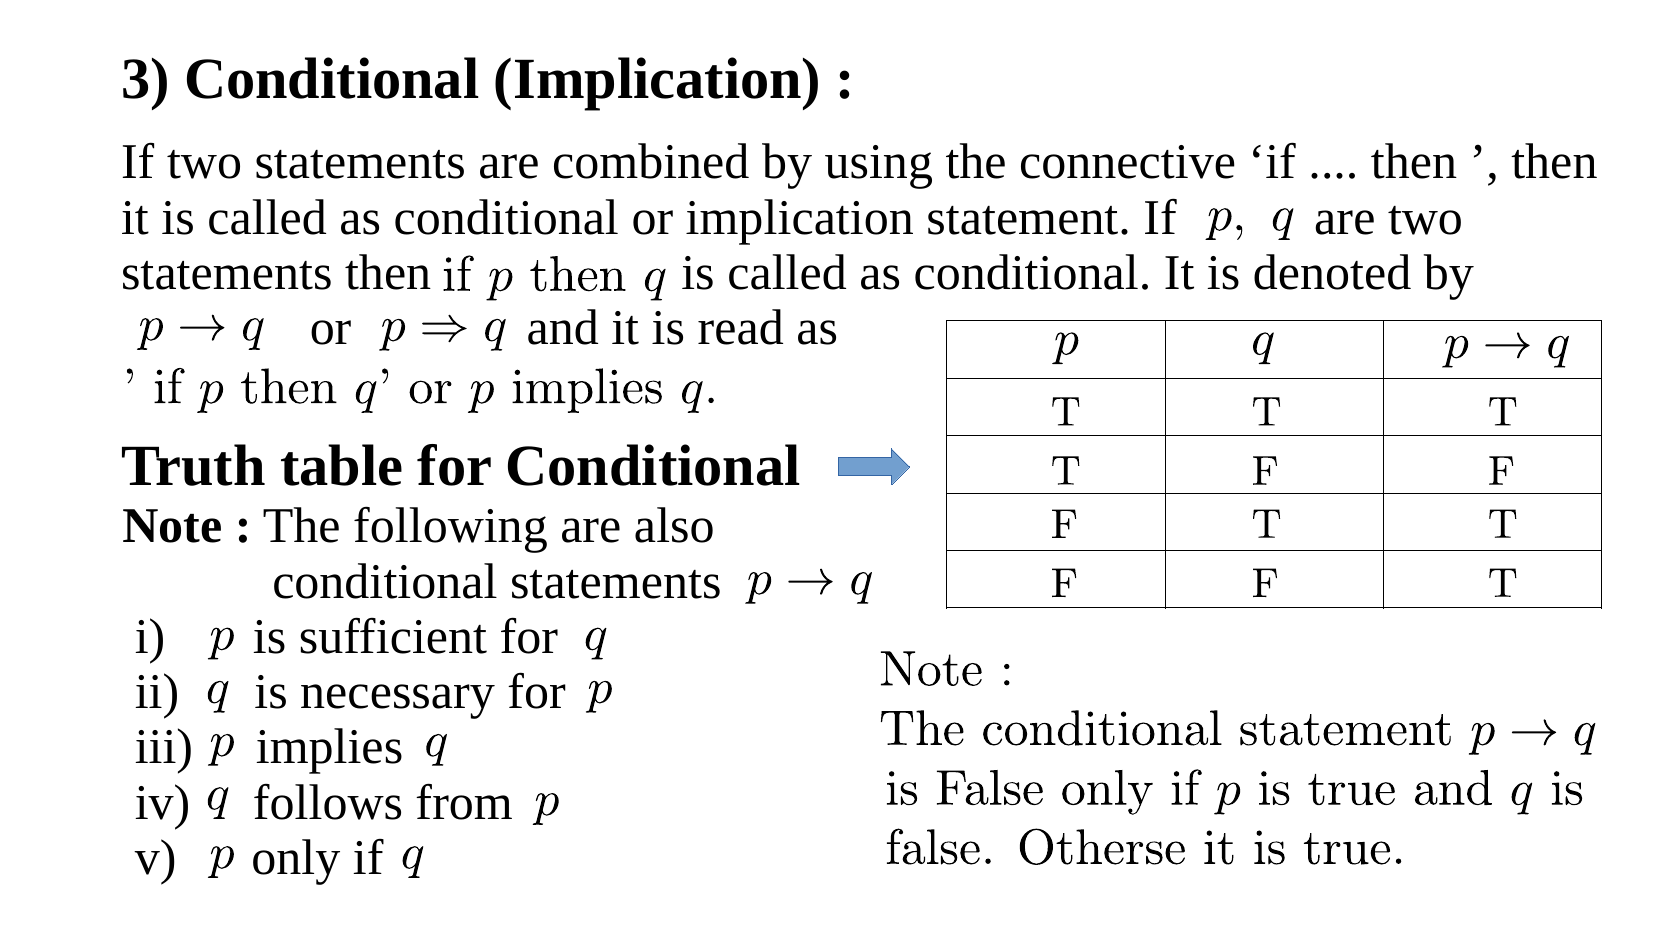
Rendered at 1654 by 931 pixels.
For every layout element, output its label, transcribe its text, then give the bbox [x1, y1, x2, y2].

table_header [947, 321, 1165, 378]
text_box [745, 568, 872, 604]
text_box [1489, 397, 1517, 426]
text_box [1052, 456, 1080, 485]
text_box [886, 769, 1583, 815]
subtitle 3) Conditional (Implication) : If two statements are combined by using the connective ‘if .... then ’, then it is called as conditional or implication statement. If are two statements then is called as conditional. It is denoted by or and it is read as Truth table for Conditional Note : The following are also conditional statements i) is sufficient for ii) is necessary for iii) implies iv) follows from v) only if [47, 23, 1630, 904]
text_box [207, 680, 229, 713]
text_box [207, 787, 229, 819]
table_cell [1384, 551, 1601, 607]
text_box [207, 733, 234, 766]
text_box [1052, 509, 1077, 538]
table_header [1166, 321, 1383, 378]
text_box [402, 846, 424, 878]
text_box [1489, 456, 1514, 485]
text_box [1253, 568, 1278, 598]
table_cell [947, 494, 1165, 550]
text_box [1442, 332, 1569, 368]
text_box [585, 680, 612, 713]
text_box [1052, 568, 1077, 598]
text_box [1253, 332, 1274, 365]
text_box [1253, 397, 1281, 426]
table_cell [1166, 551, 1383, 607]
text_box [838, 448, 910, 485]
text_box [880, 651, 1010, 686]
text_box [1489, 568, 1517, 597]
table_cell [947, 436, 1165, 493]
text_box [136, 314, 264, 350]
text_box [886, 828, 1402, 865]
table_cell [1166, 379, 1383, 435]
text_box [379, 314, 506, 351]
text_box [207, 627, 234, 660]
text_box [426, 733, 447, 766]
text_box [1253, 509, 1281, 538]
text_box [1205, 208, 1294, 240]
table_cell [1166, 494, 1383, 550]
text_box [1052, 332, 1079, 365]
text_box [1489, 509, 1517, 538]
table_header [1384, 321, 1601, 378]
text_box [207, 846, 234, 878]
text_box [443, 255, 666, 301]
table_cell [1384, 494, 1601, 550]
table_cell [1384, 436, 1601, 493]
text_box [1253, 456, 1278, 485]
table_cell [947, 379, 1165, 435]
text_box [125, 367, 714, 413]
text_box [1052, 397, 1080, 426]
table_cell [947, 551, 1165, 607]
text_box [585, 627, 607, 660]
table_cell [1384, 379, 1601, 435]
text_box [880, 710, 1596, 755]
table_cell [1166, 436, 1383, 493]
text_box [532, 793, 559, 825]
